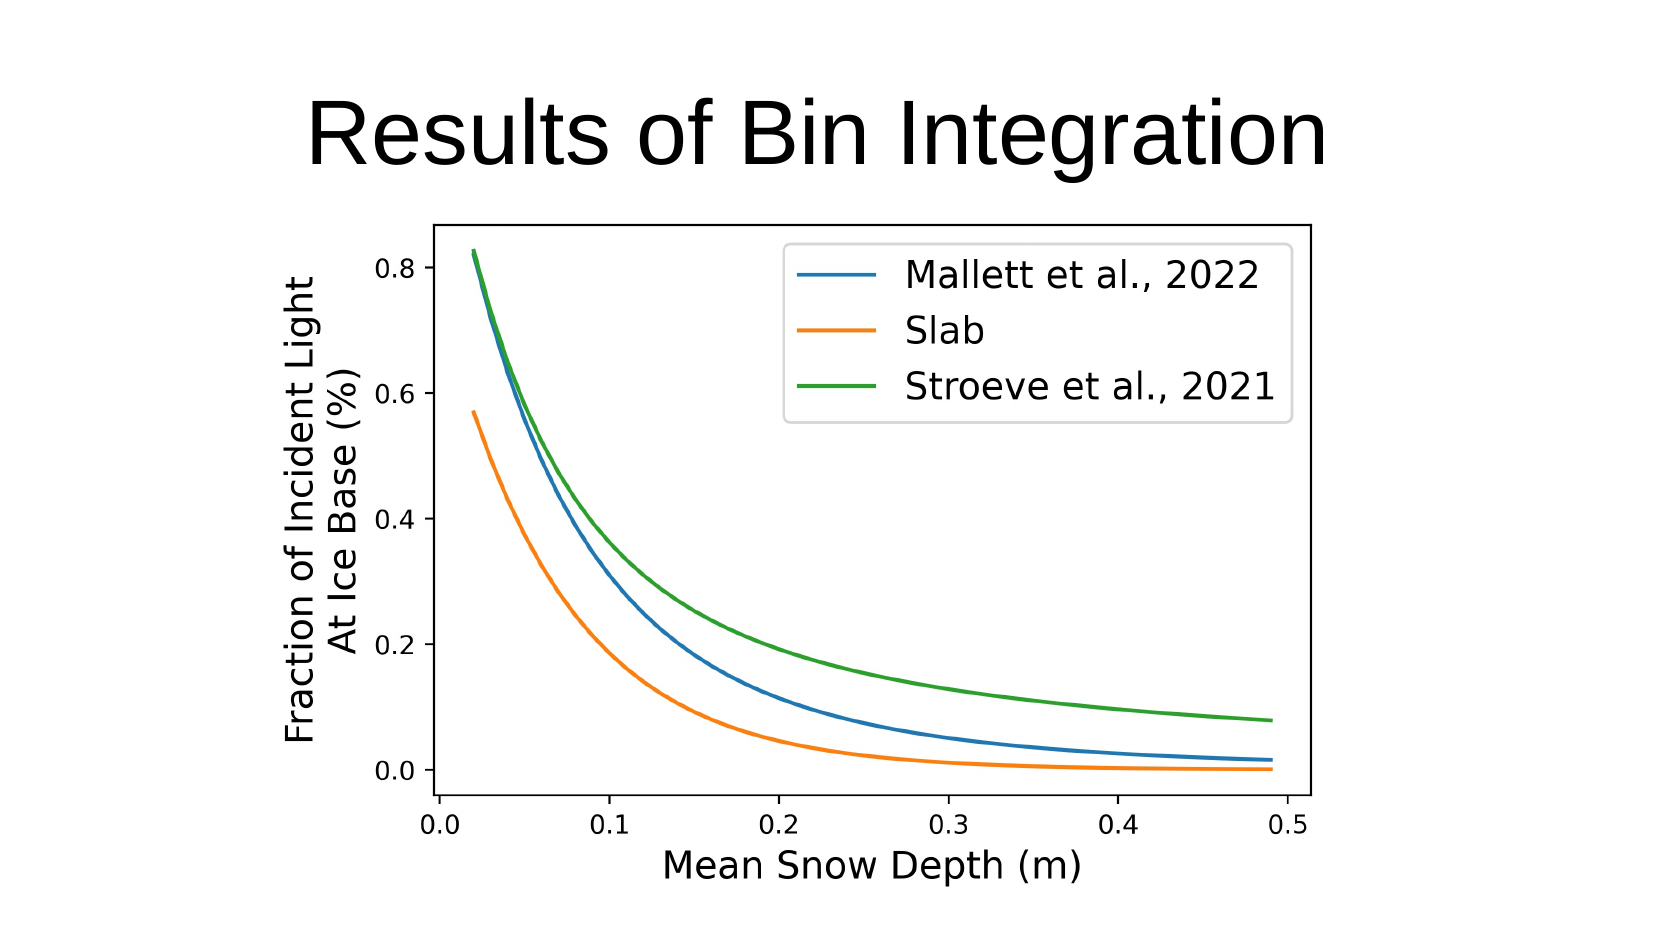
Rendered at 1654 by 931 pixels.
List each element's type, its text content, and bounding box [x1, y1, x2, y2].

title Results of Bin Integration [94, 29, 1542, 235]
picture [265, 206, 1329, 905]
